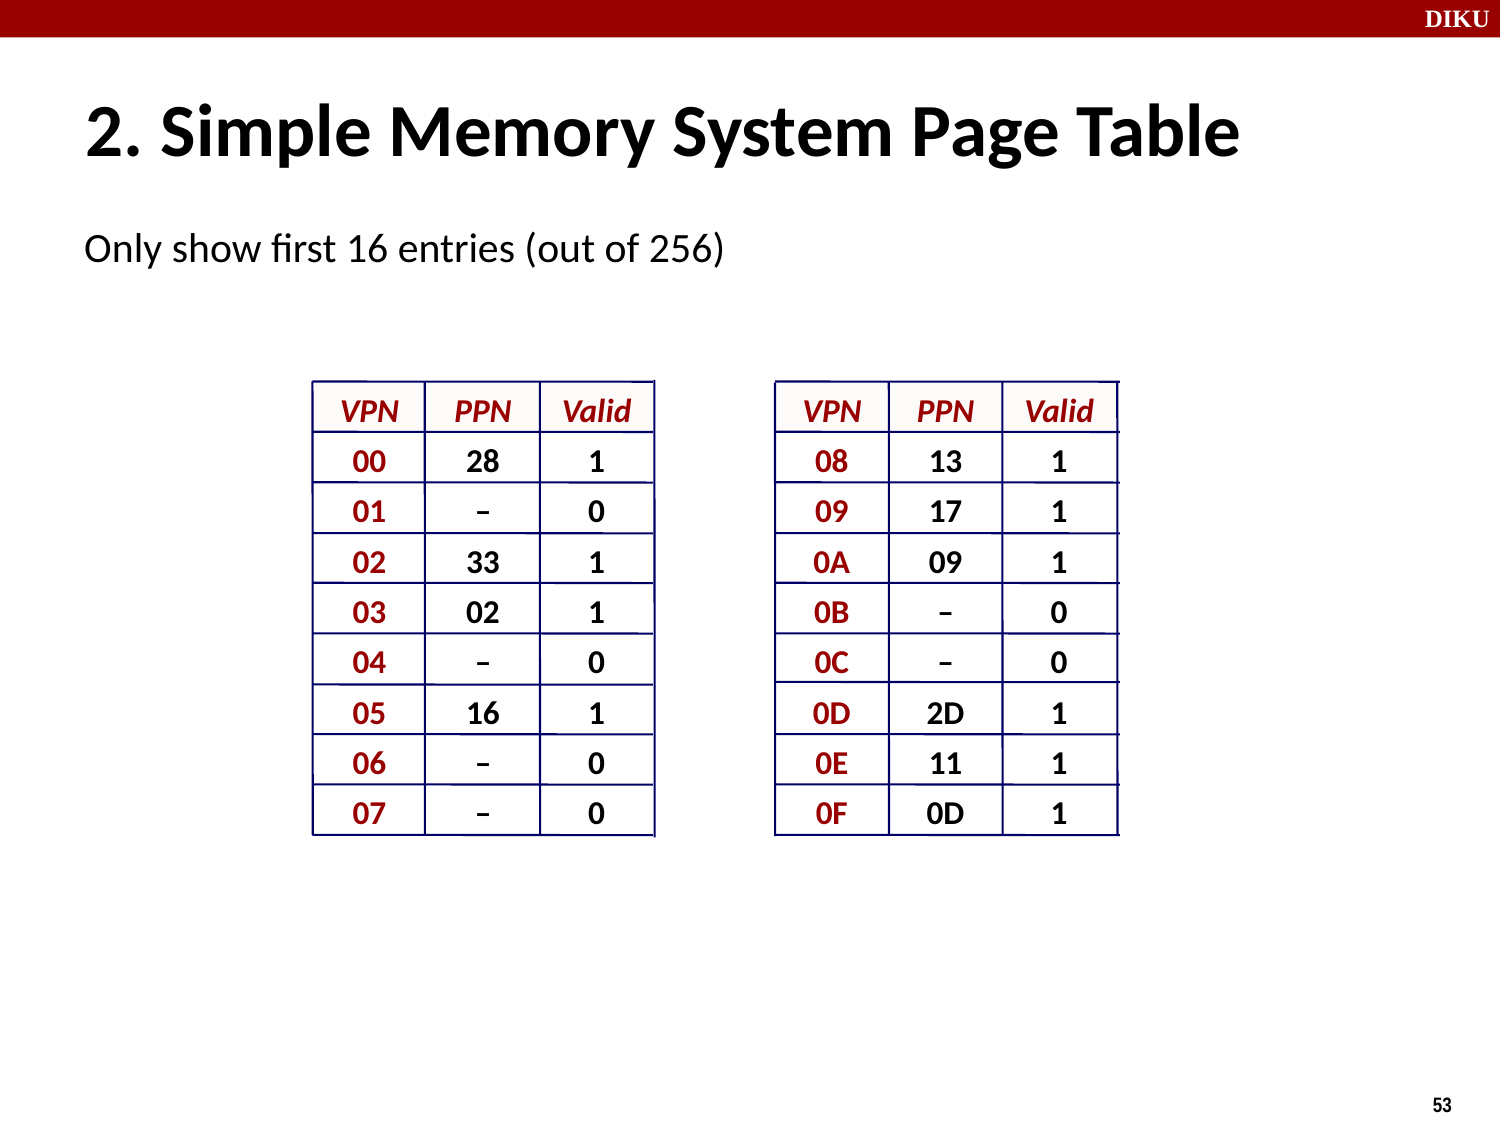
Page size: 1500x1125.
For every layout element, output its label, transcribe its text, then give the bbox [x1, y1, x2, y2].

text_box 1 [1004, 433, 1116, 481]
text_box 0 [542, 736, 653, 783]
text_box 1 [541, 433, 653, 481]
text_box Only show first 16 entries (out of 256) [69, 212, 1432, 288]
text_box – [427, 635, 538, 683]
text_box 33 [427, 535, 538, 581]
text_box 1 [1004, 484, 1116, 532]
text_box – [890, 635, 1001, 681]
text_box PPN [890, 383, 1001, 430]
text_box 0B [777, 584, 887, 632]
text_box 0 [1004, 635, 1116, 681]
text_box 2. Simple Memory System Page Table [70, 39, 1402, 212]
text_box PPN [427, 383, 538, 430]
text_box 0 [542, 786, 653, 834]
text_box 03 [314, 584, 423, 632]
text_box Valid [541, 383, 653, 430]
text_box Valid [1004, 383, 1116, 430]
text_box 1 [1004, 535, 1116, 582]
text_box 0 [1004, 584, 1116, 632]
text_box 0C [777, 635, 887, 680]
text_box 09 [890, 535, 1001, 581]
text_box 0 [541, 484, 653, 532]
text_box VPN [777, 383, 887, 430]
text_box 07 [314, 786, 423, 833]
text_box 1 [1004, 786, 1116, 834]
text_box 01 [314, 484, 423, 532]
text_box 2D [890, 684, 1001, 733]
text_box – [427, 786, 539, 833]
text_box 09 [777, 484, 887, 532]
text_box 0D [777, 684, 887, 733]
text_box 0A [777, 535, 887, 581]
text_box 0E [777, 736, 887, 783]
text_box 28 [427, 433, 538, 481]
text_box 02 [314, 535, 423, 581]
text_box 1 [541, 535, 653, 582]
text_box 16 [427, 686, 538, 733]
text_box 06 [314, 736, 423, 783]
text_box VPN [314, 383, 423, 430]
text_box 04 [314, 635, 423, 683]
text_box 0 [541, 635, 653, 683]
text_box 00 [314, 433, 423, 481]
text_box – [890, 584, 1001, 632]
text_box 05 [314, 686, 423, 733]
text_box 11 [890, 736, 1001, 783]
text_box 08 [777, 433, 887, 481]
text_box 02 [427, 584, 538, 632]
text_box 1 [1004, 684, 1116, 733]
text_box – [427, 484, 538, 532]
text_box – [427, 736, 538, 783]
text_box 17 [890, 484, 1001, 532]
text_box 1 [1004, 736, 1116, 783]
text_box 0F [777, 786, 887, 833]
text_box 0D [891, 786, 1001, 833]
text_box 1 [542, 686, 653, 733]
text_box 1 [541, 584, 653, 632]
text_box 13 [890, 433, 1001, 481]
